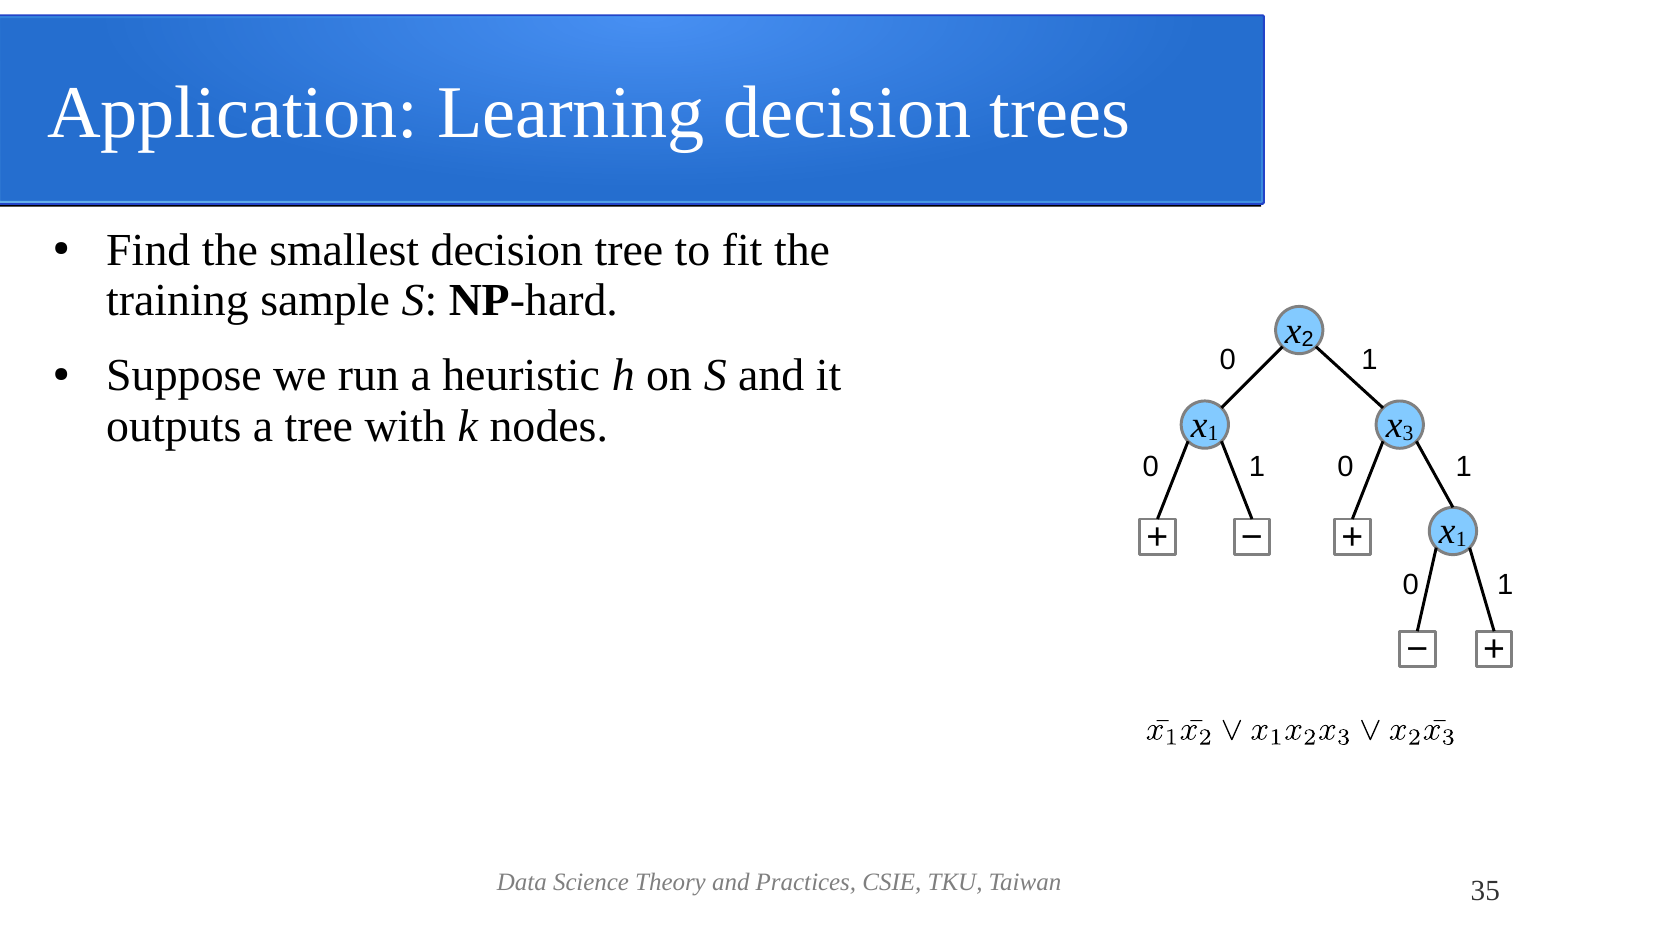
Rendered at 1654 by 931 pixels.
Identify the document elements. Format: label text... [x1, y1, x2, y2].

text_box − [1234, 518, 1270, 555]
text_box 1 [1234, 442, 1282, 493]
text_box − [1399, 631, 1436, 667]
text_box + [1139, 518, 1176, 555]
text_box 1 [1440, 442, 1489, 492]
text_box 1 [1346, 335, 1394, 386]
text_box 0 [1322, 442, 1371, 492]
list Find the smallest decision tree to fit the training sample S: NP-hard. Suppose we run a heuristic h on S and it outputs a tree with k nodes. [35, 224, 945, 764]
text_box x1 [1429, 507, 1477, 555]
text_box 0 [1204, 335, 1252, 386]
text_box 0 [1387, 560, 1436, 611]
text_box 0 [1127, 442, 1176, 492]
title Application: Learning decision trees [47, 35, 1199, 189]
text_box + [1334, 518, 1371, 555]
picture [1145, 719, 1454, 745]
text_box + [1476, 631, 1512, 667]
text_box x3 [1376, 400, 1424, 449]
text_box x2 [1275, 306, 1323, 354]
text_box x1 [1181, 400, 1229, 449]
text_box 1 [1482, 560, 1530, 611]
